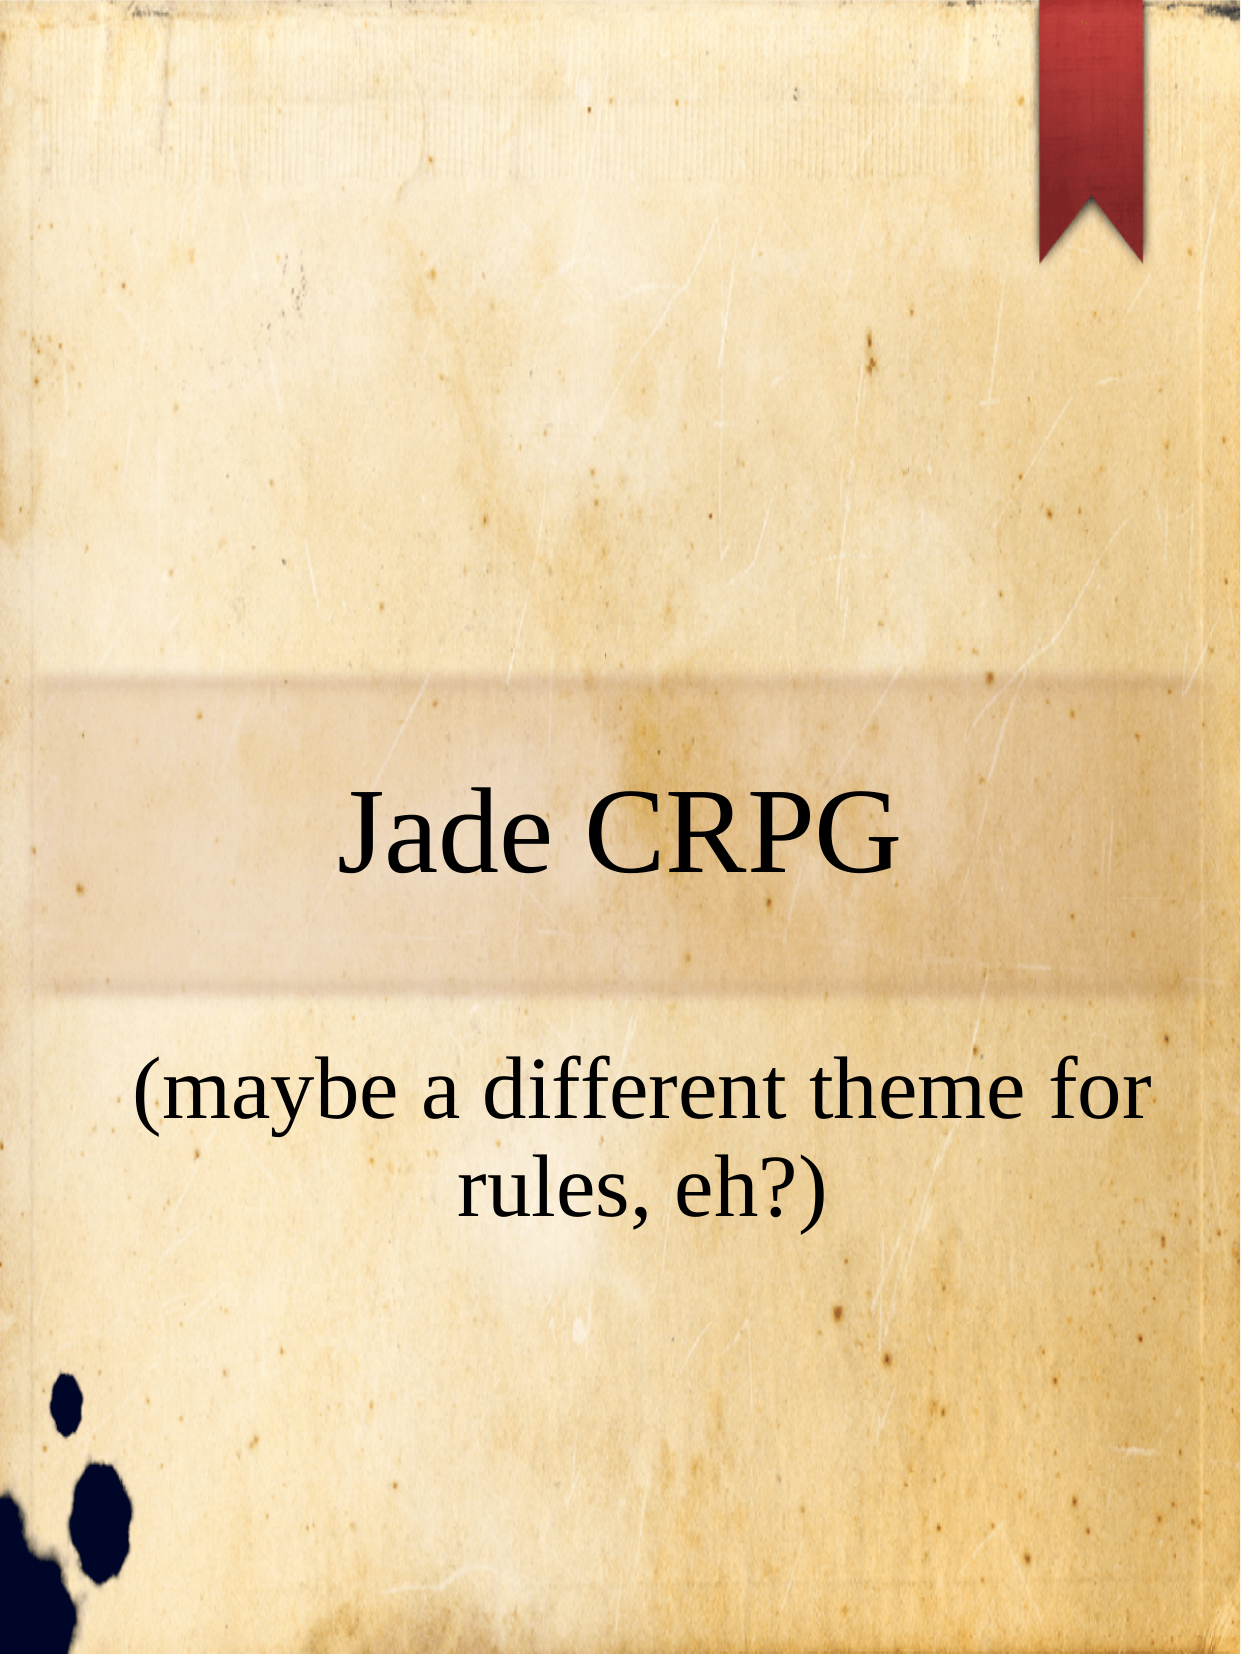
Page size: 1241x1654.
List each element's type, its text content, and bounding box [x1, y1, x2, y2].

list (maybe a different theme for rules, eh?) [62, 1039, 1154, 1607]
title Jade CRPG [62, 692, 1179, 969]
picture [0, 0, 1241, 1654]
